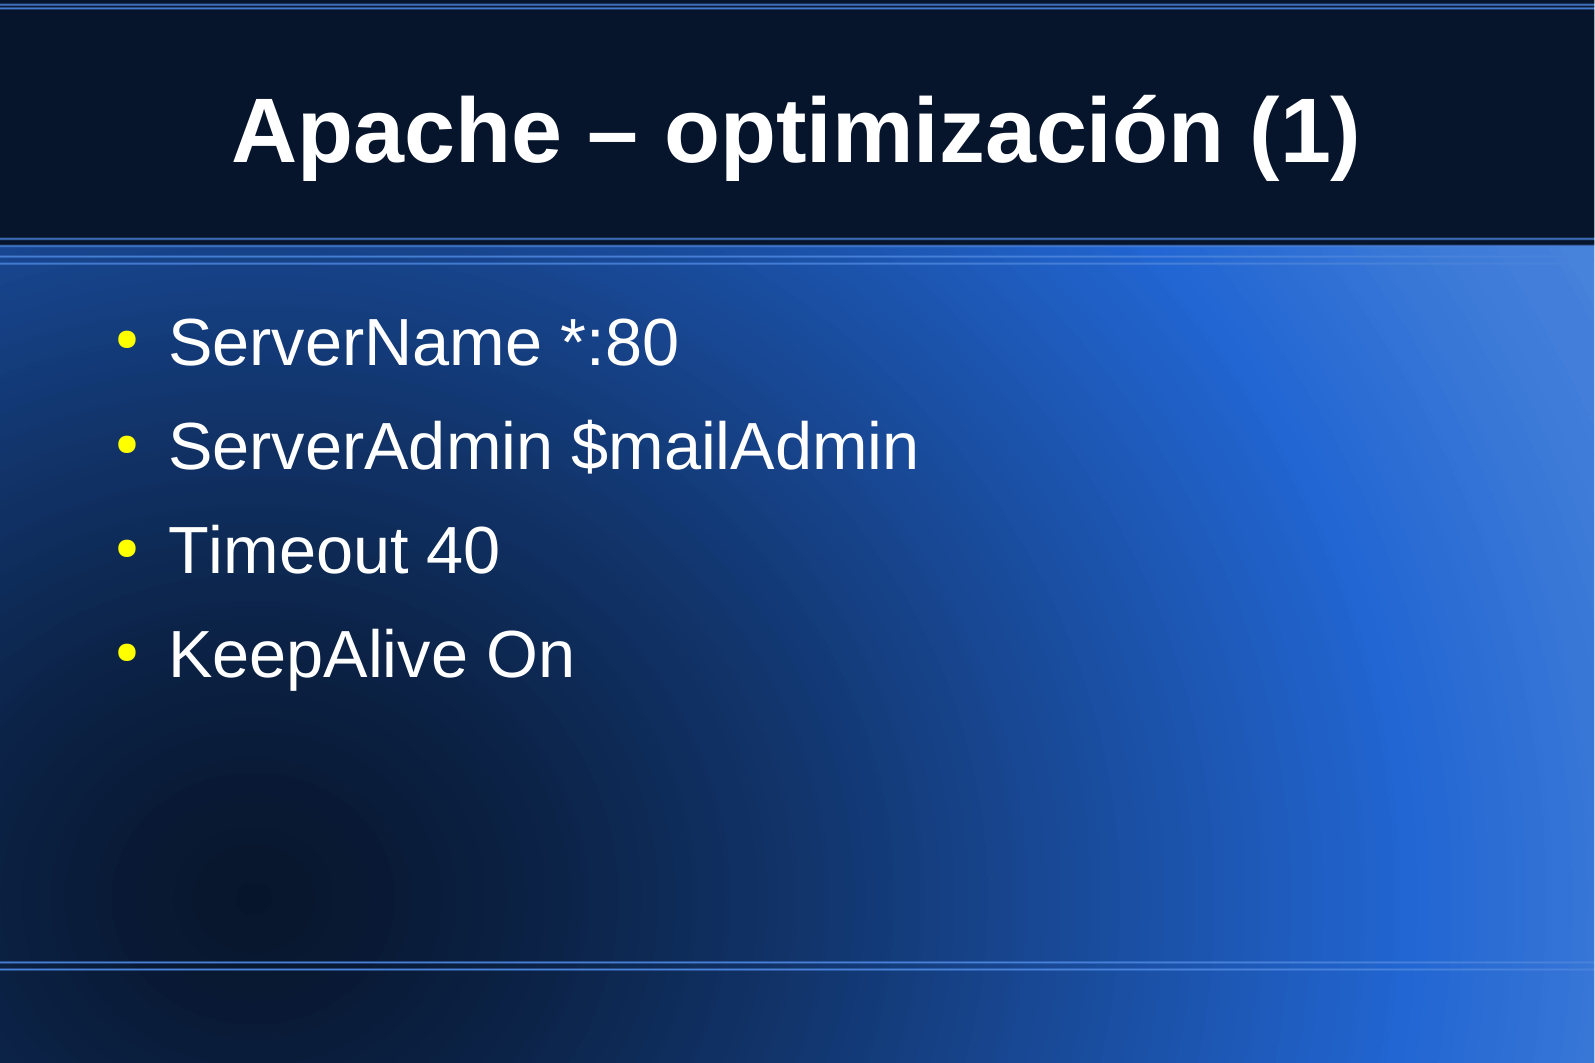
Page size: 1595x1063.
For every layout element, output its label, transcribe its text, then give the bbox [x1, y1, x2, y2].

picture [0, 0, 1595, 1063]
list ServerName *:80 ServerAdmin $mailAdmin Timeout 40 KeepAlive On [79, 304, 1515, 892]
title Apache – optimización (1) [79, 49, 1515, 213]
